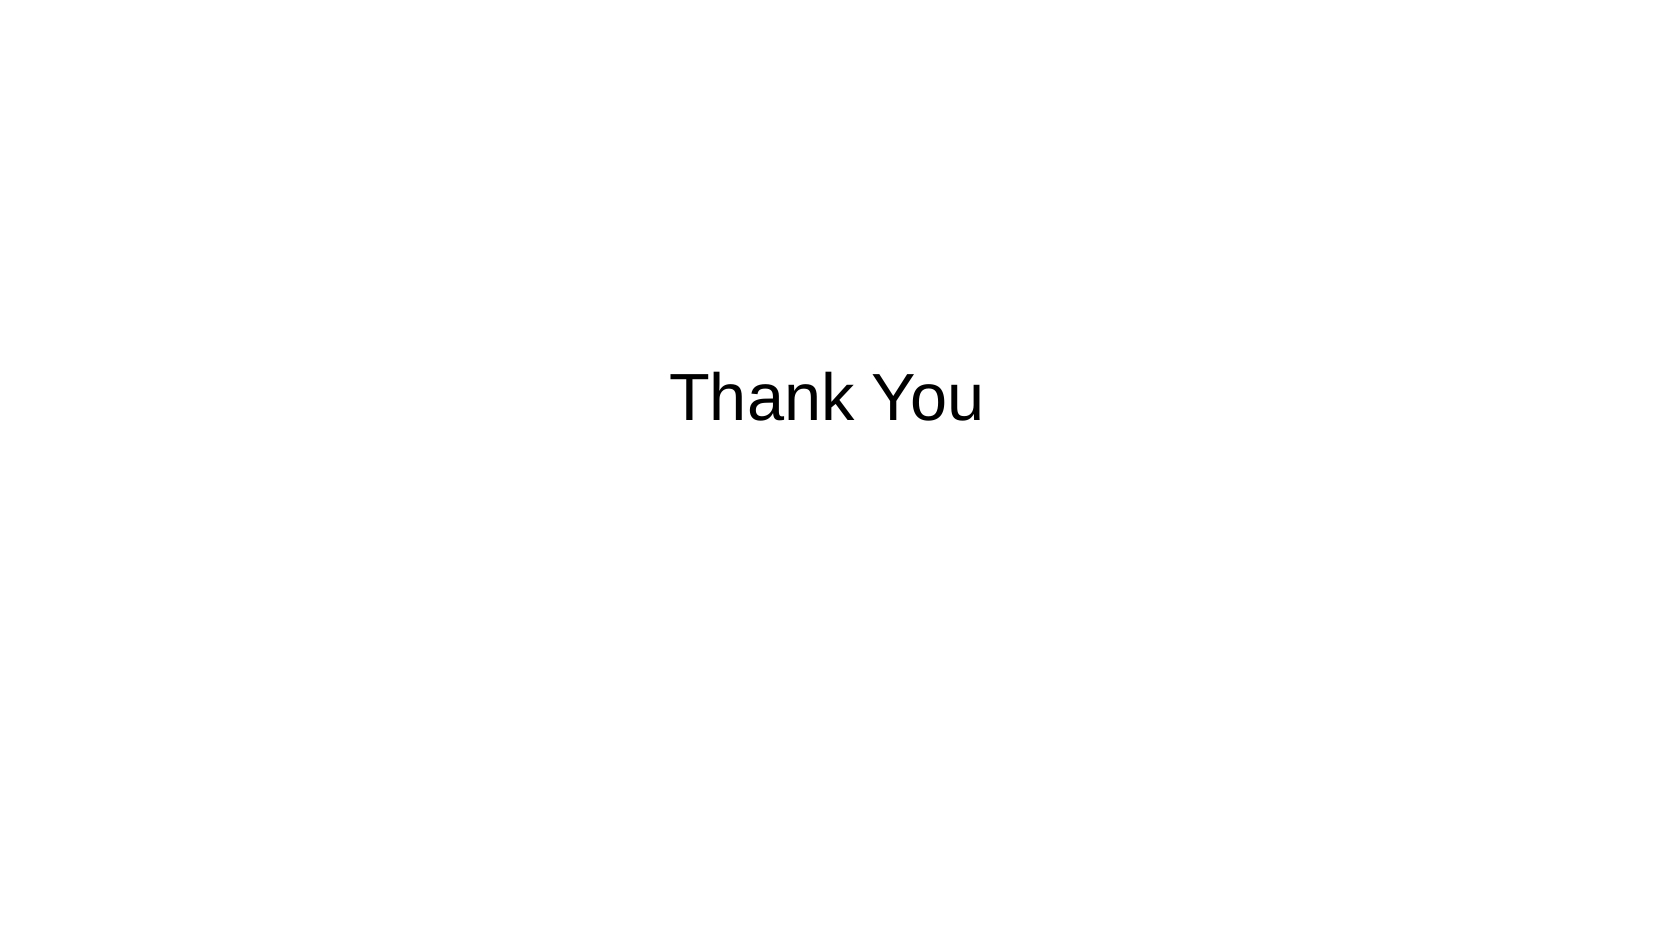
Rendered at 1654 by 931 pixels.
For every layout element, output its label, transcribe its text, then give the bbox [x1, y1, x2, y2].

subtitle Thank You [82, 37, 1571, 757]
